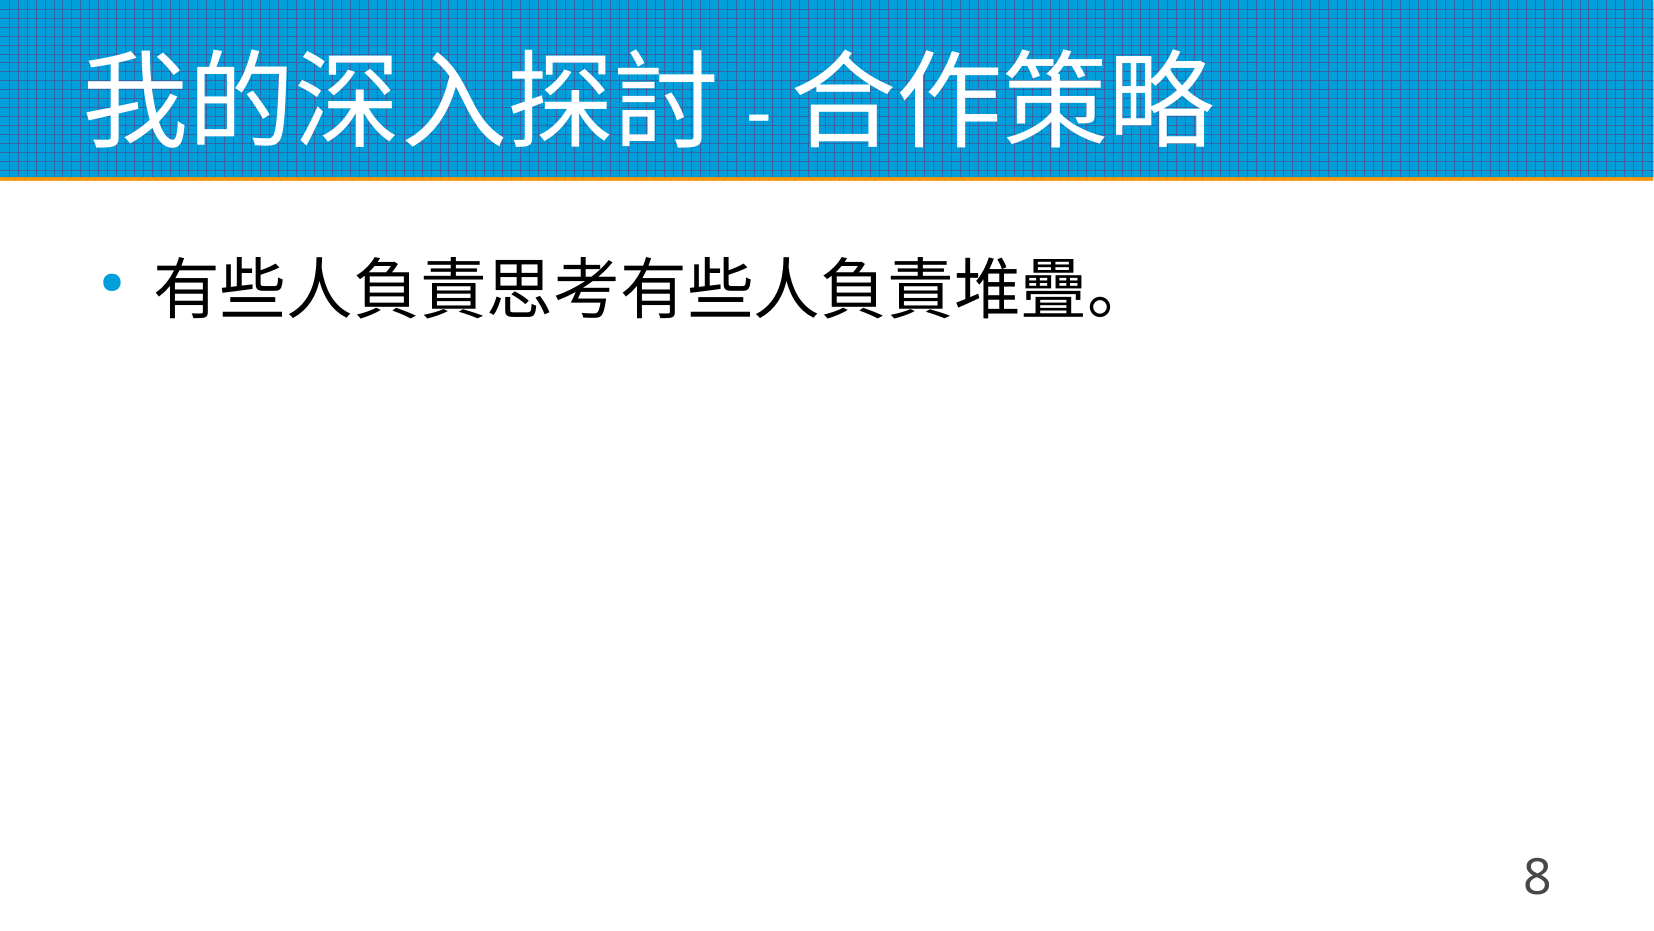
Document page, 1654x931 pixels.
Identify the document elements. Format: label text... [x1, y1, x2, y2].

title 我的深入探討-合作策略 [82, 14, 1571, 171]
list 有些人負責思考有些人負責堆疊。 [82, 236, 1563, 811]
